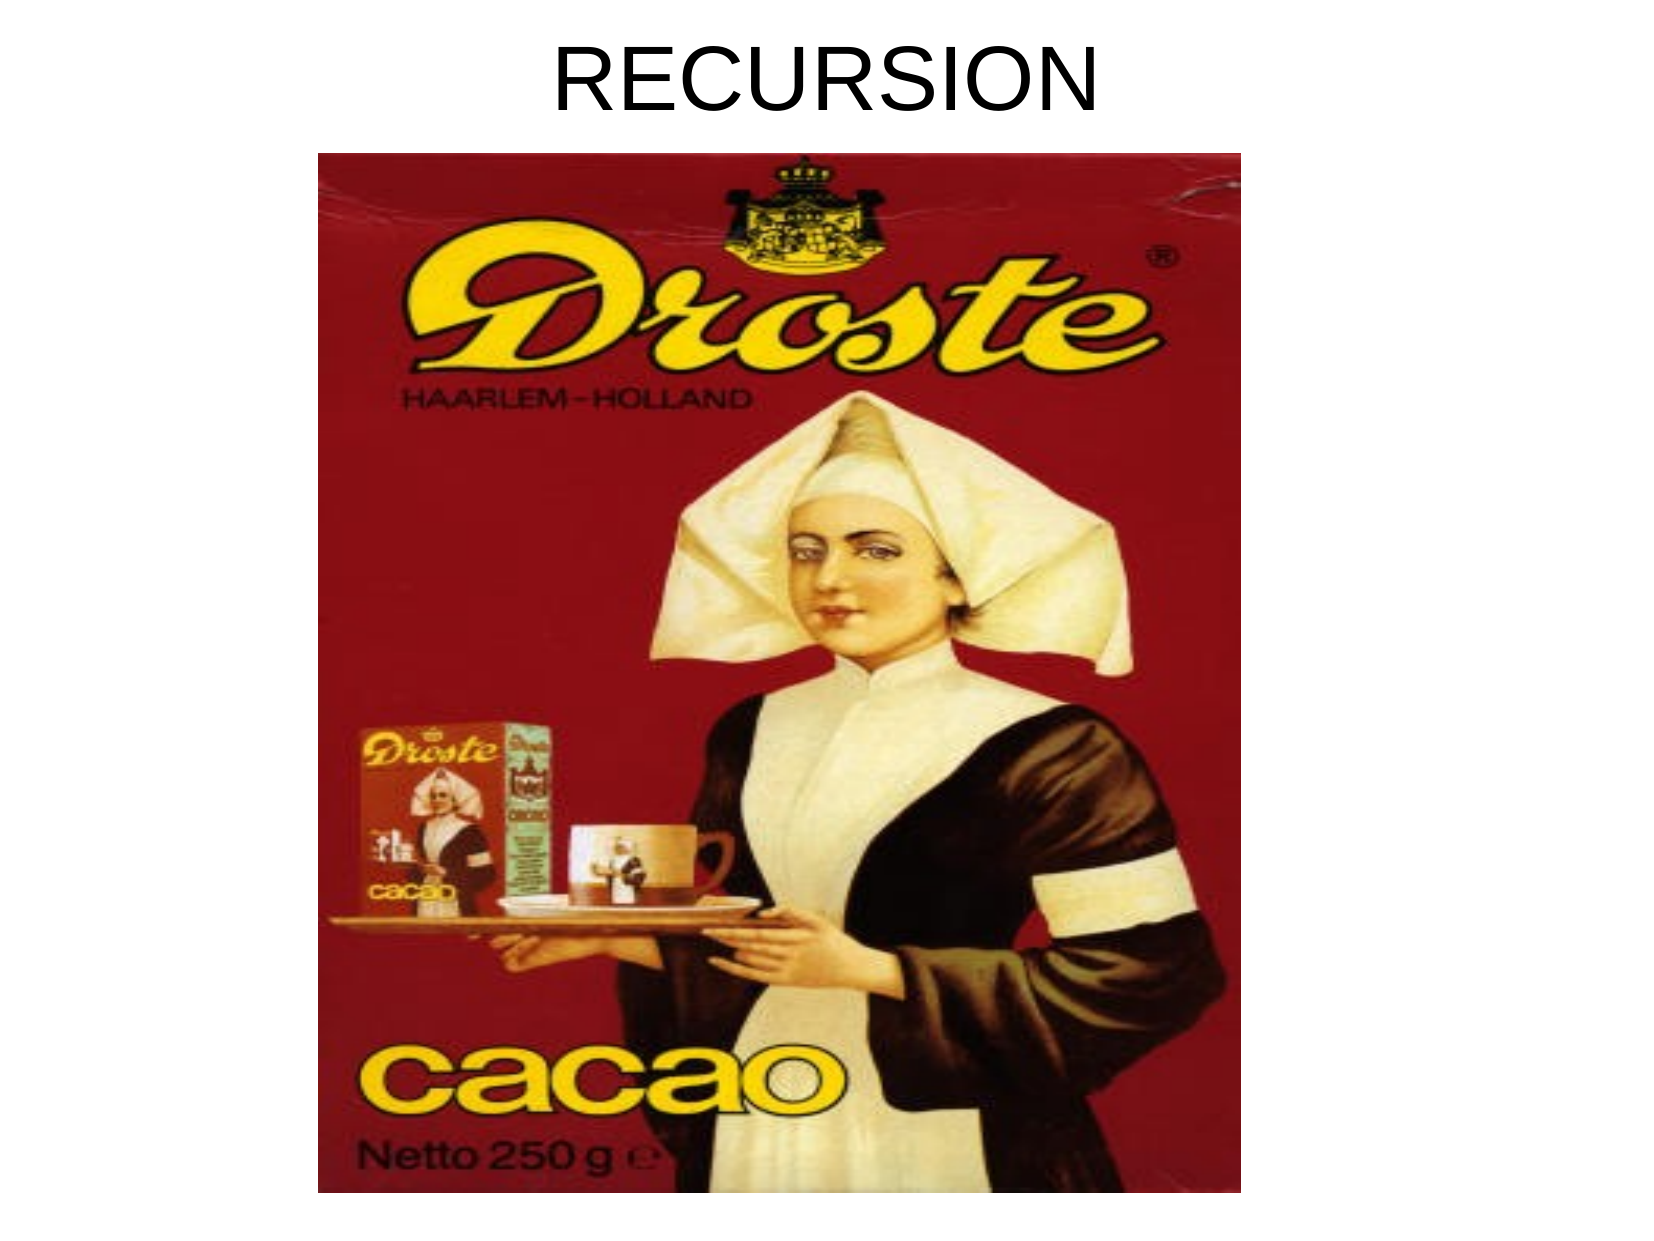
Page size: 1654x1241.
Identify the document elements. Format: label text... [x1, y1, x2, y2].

title RECURSION [82, 15, 1571, 142]
picture [318, 153, 1241, 1193]
